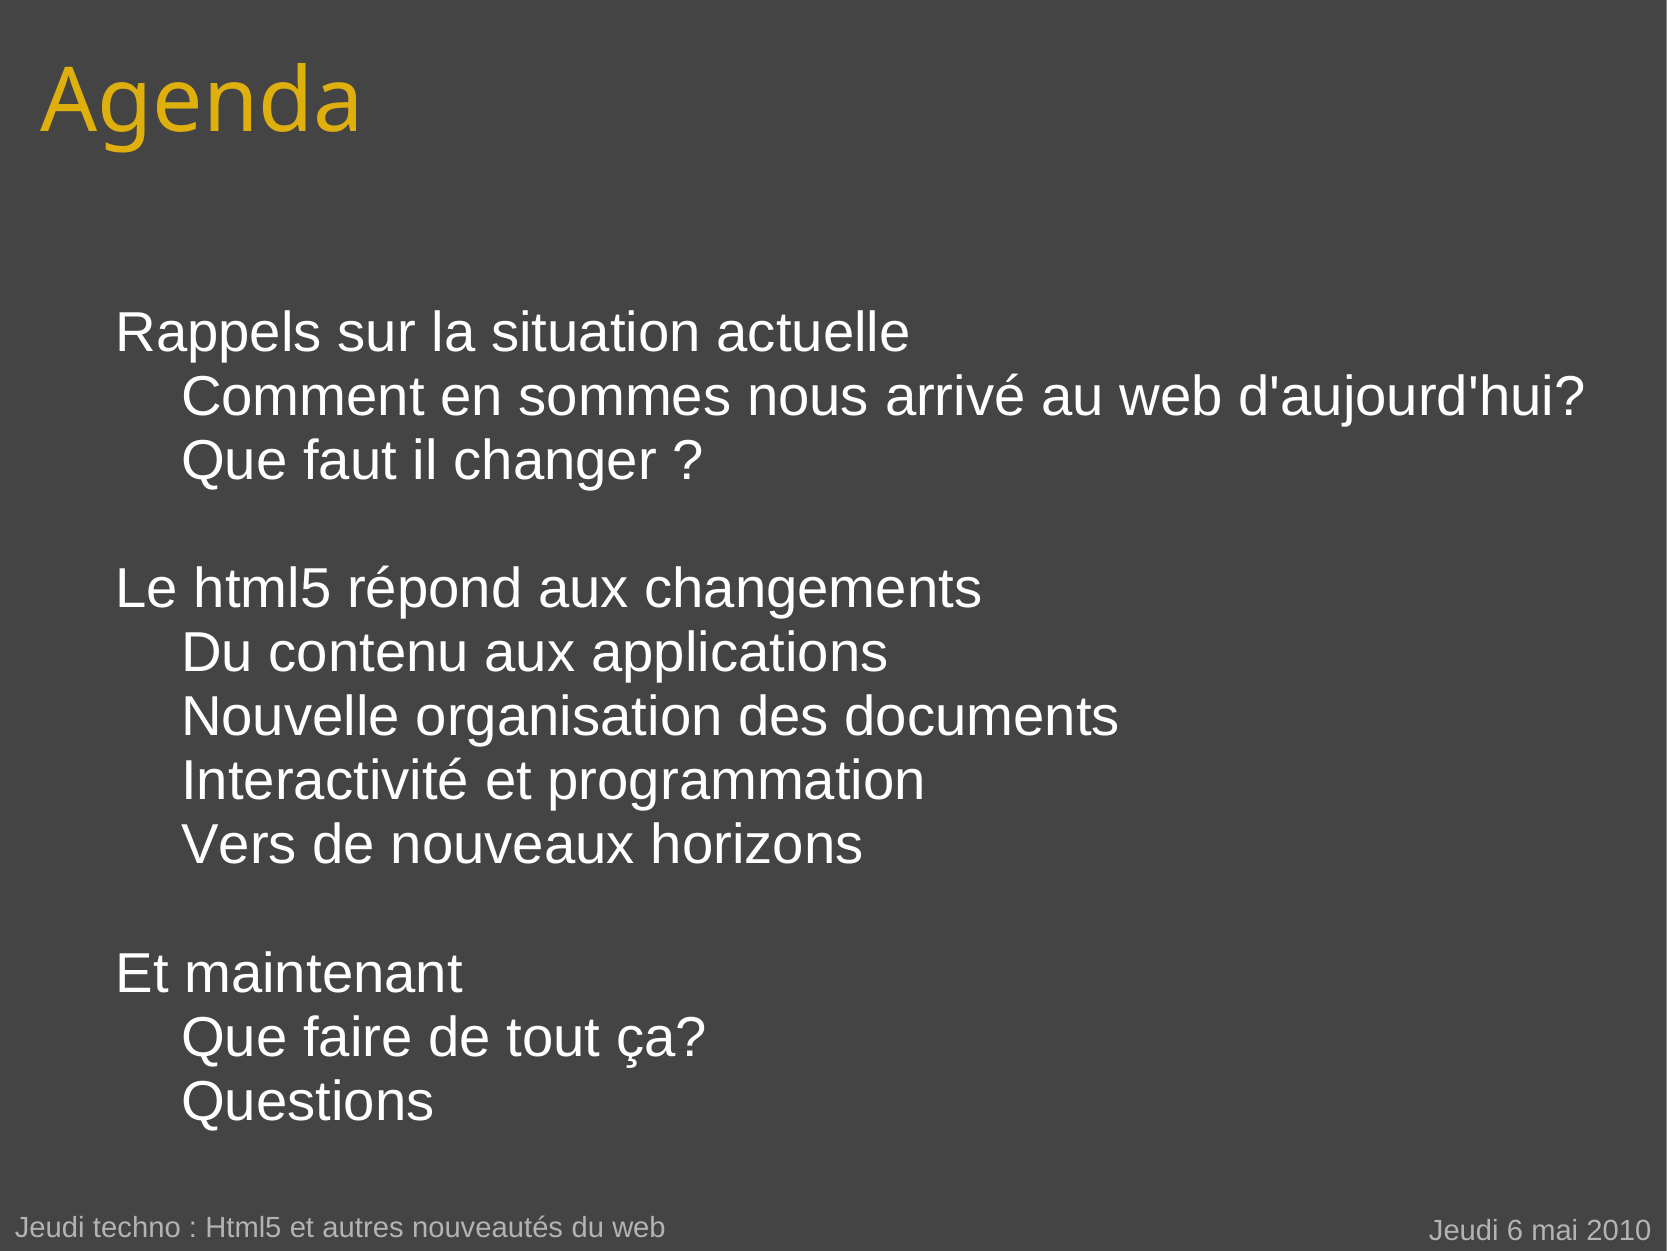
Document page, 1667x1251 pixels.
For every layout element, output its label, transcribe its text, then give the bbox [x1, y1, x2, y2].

picture [0, 0, 1667, 1251]
list Rappels sur la situation actuelle Comment en sommes nous arrivé au web d'aujourd'hui? Que faut il changer ? Le html5 répond aux changements Du contenu aux applications Nouvelle organisation des documents Interactivité et programmation Vers de nouveaux horizons Et maintenant Que faire de tout ça? Questions [40, 300, 1627, 1201]
title Agenda [40, 50, 1627, 201]
